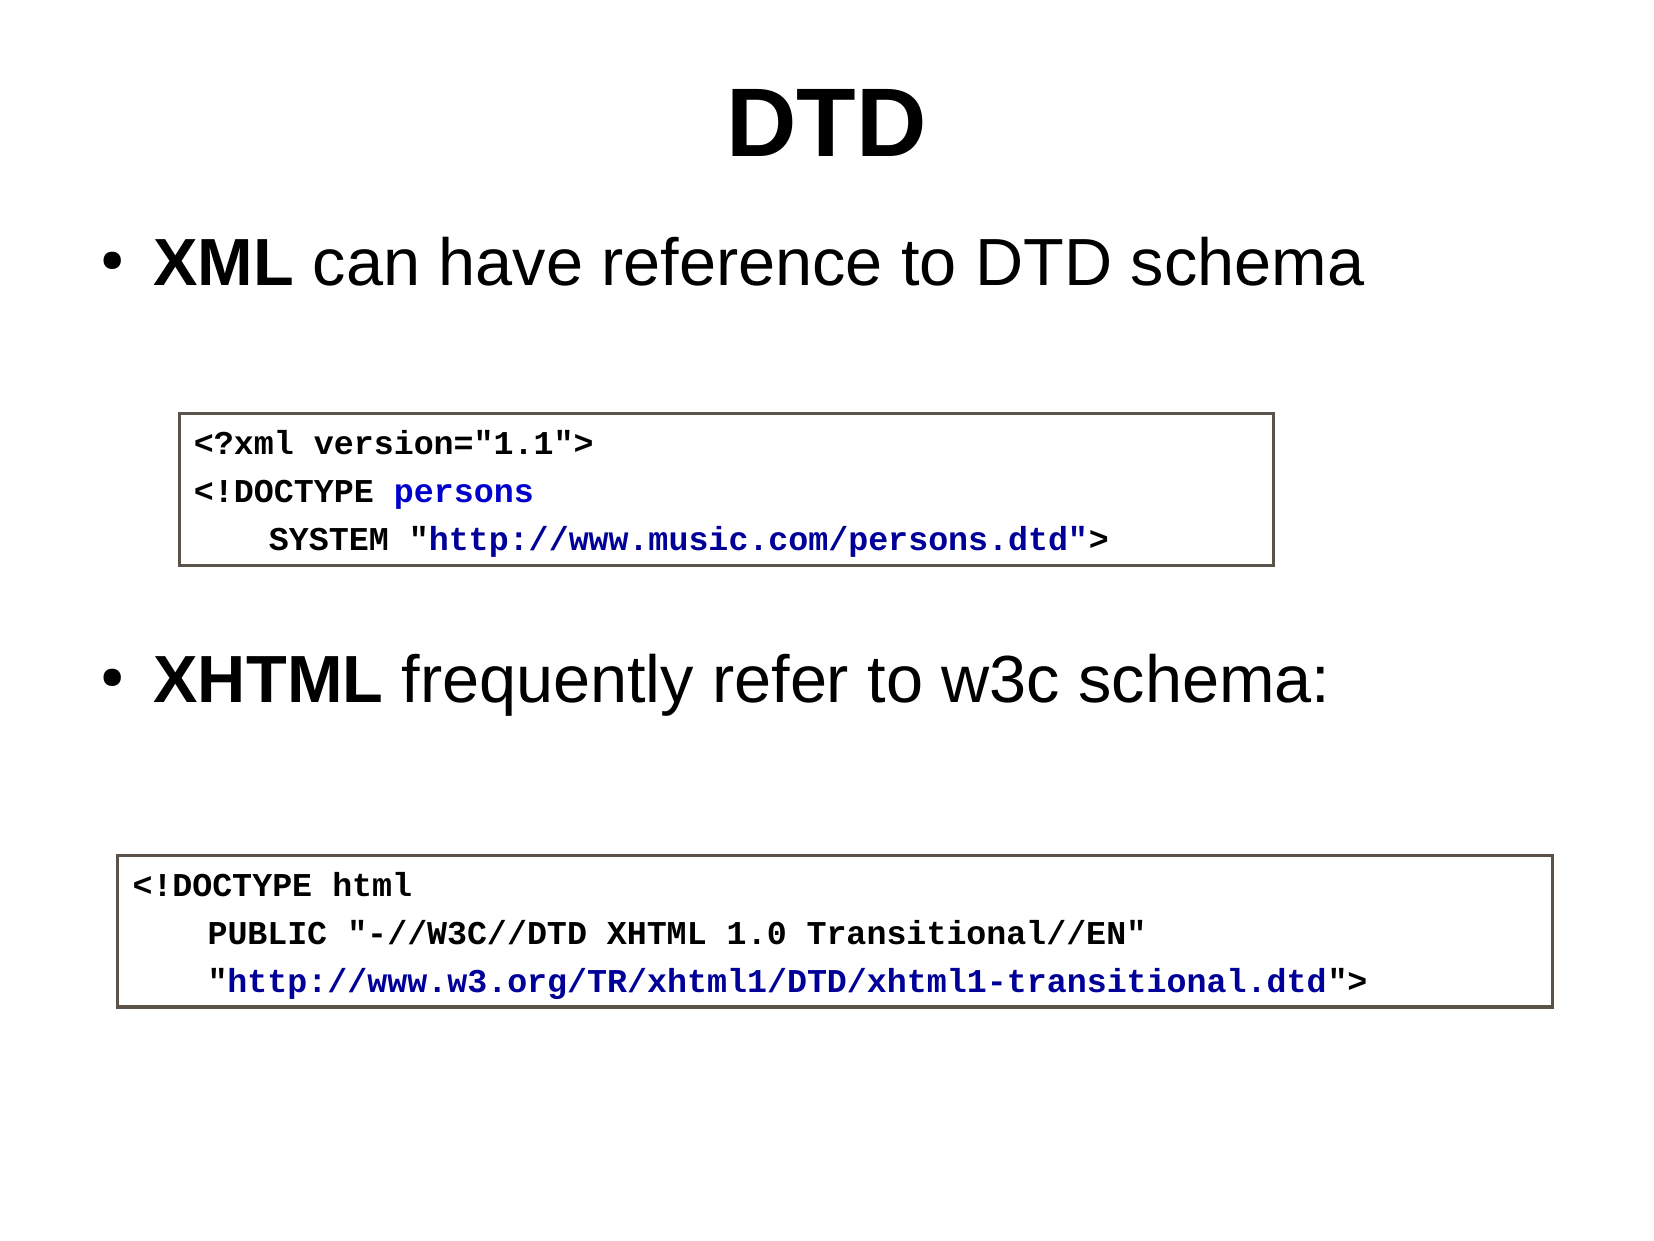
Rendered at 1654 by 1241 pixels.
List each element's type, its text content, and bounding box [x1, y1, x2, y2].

title DTD [82, 49, 1571, 196]
text_box <!DOCTYPE html PUBLIC "-//W3C//DTD XHTML 1.0 Transitional//EN" "http://www.w3.org/TR/xhtml1/DTD/xhtml1-transitional.dtd"> [117, 855, 1553, 1008]
text_box <?xml version="1.1"> <!DOCTYPE persons SYSTEM "http://www.music.com/persons.dtd"> [179, 413, 1274, 566]
list XML can have reference to DTD schema XHTML frequently refer to w3c schema: [82, 225, 1538, 1186]
